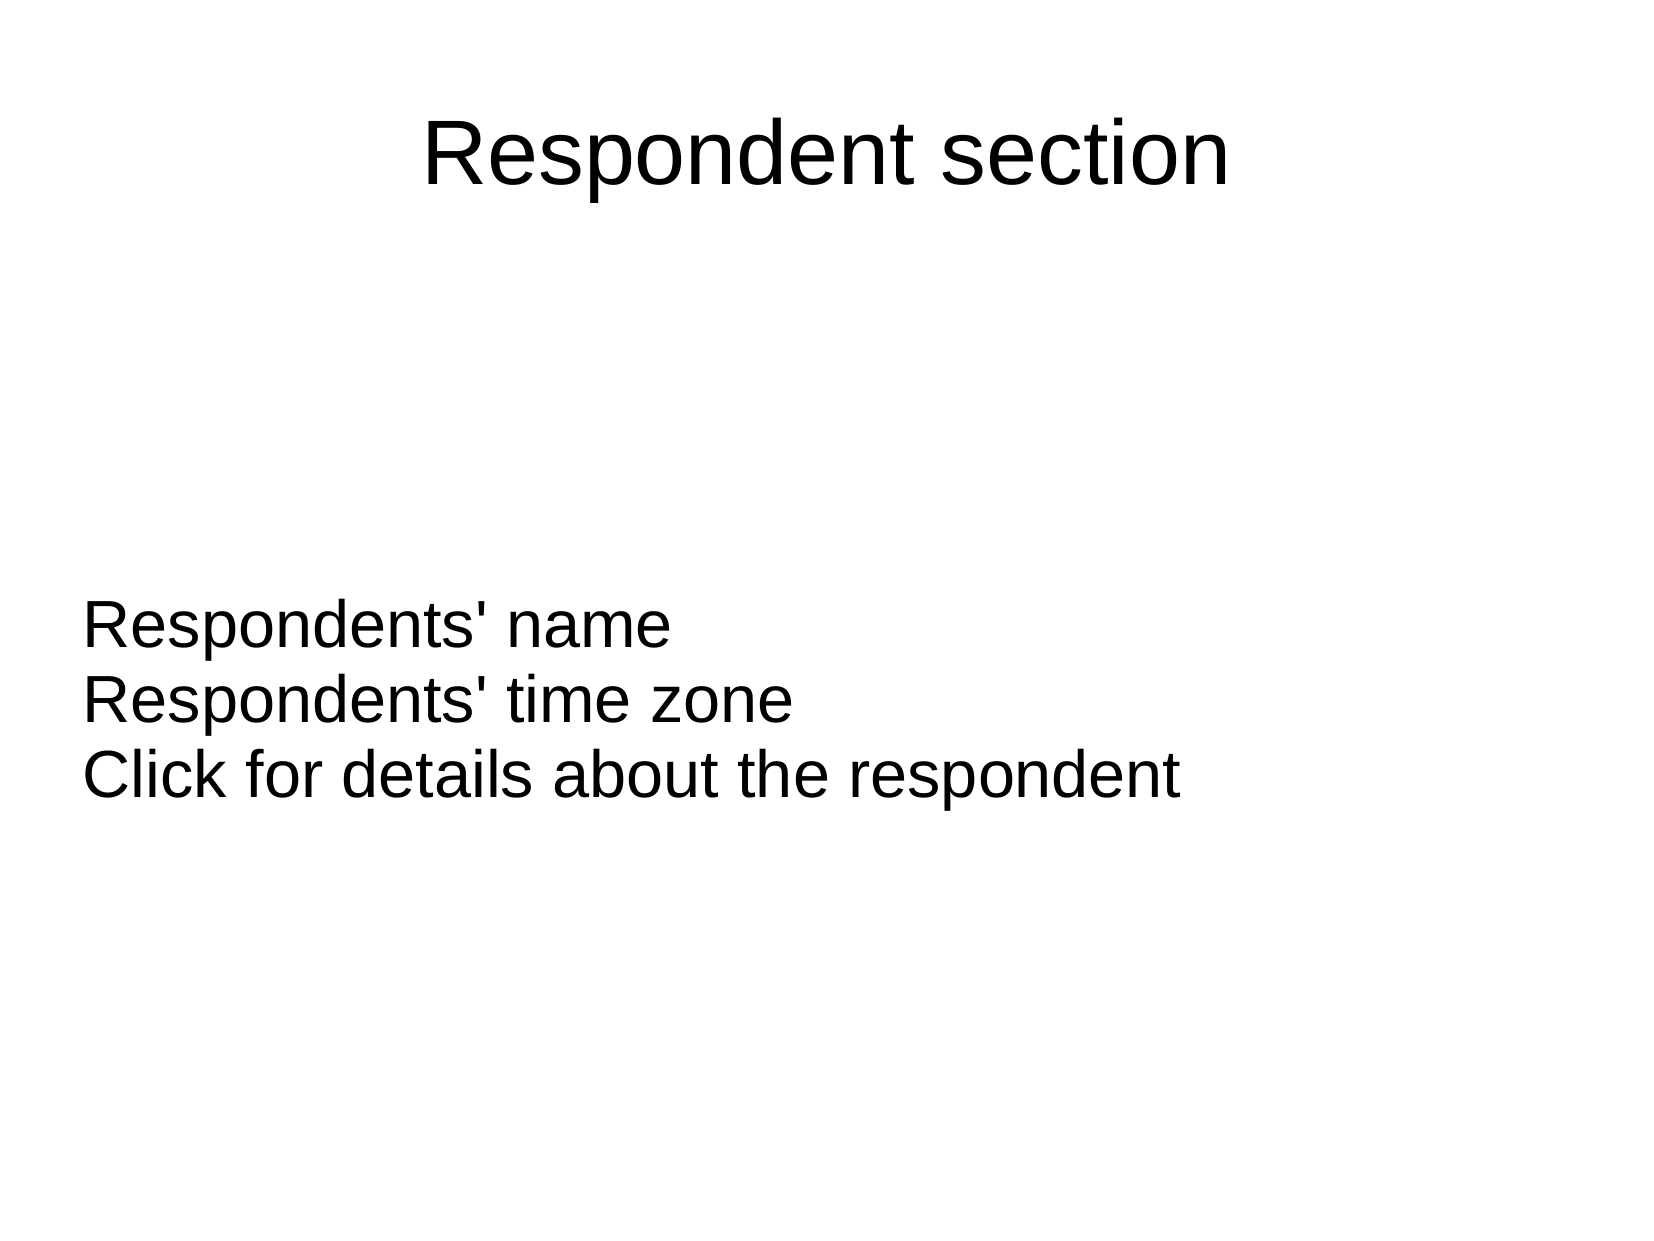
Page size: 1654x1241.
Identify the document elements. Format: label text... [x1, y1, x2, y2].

title Respondent section [82, 49, 1571, 257]
subtitle Respondents' name Respondents' time zone Click for details about the respondent [82, 297, 1571, 1102]
